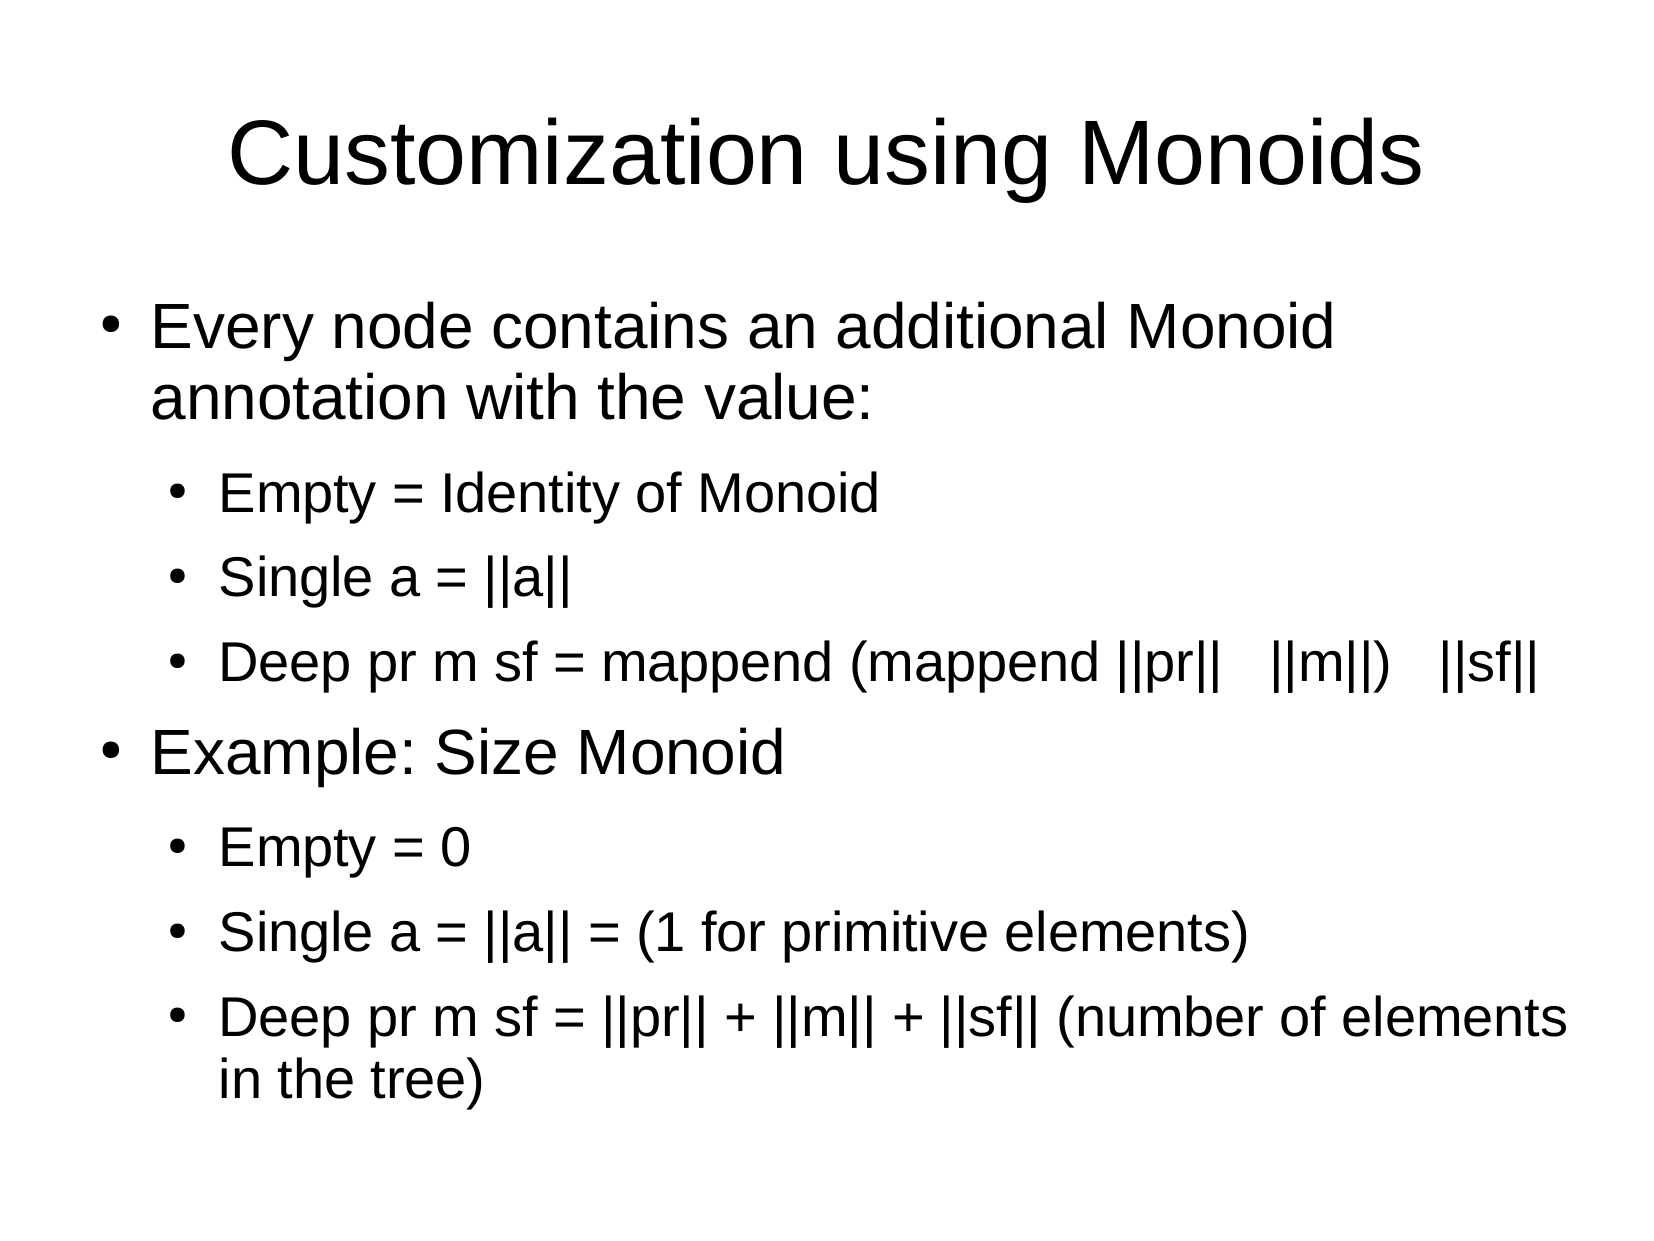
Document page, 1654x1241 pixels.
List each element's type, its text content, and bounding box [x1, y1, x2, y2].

list Every node contains an additional Monoid annotation with the value: Empty = Identity of Monoid Single a = ||a|| Deep pr m sf = mappend (mappend ||pr|| ||m||) ||sf|| Example: Size Monoid Empty = 0 Single a = ||a|| = (1 for primitive elements) Deep pr m sf = ||pr|| + ||m|| + ||sf|| (number of elements in the tree) [82, 290, 1571, 1156]
title Customization using Monoids [82, 49, 1571, 257]
